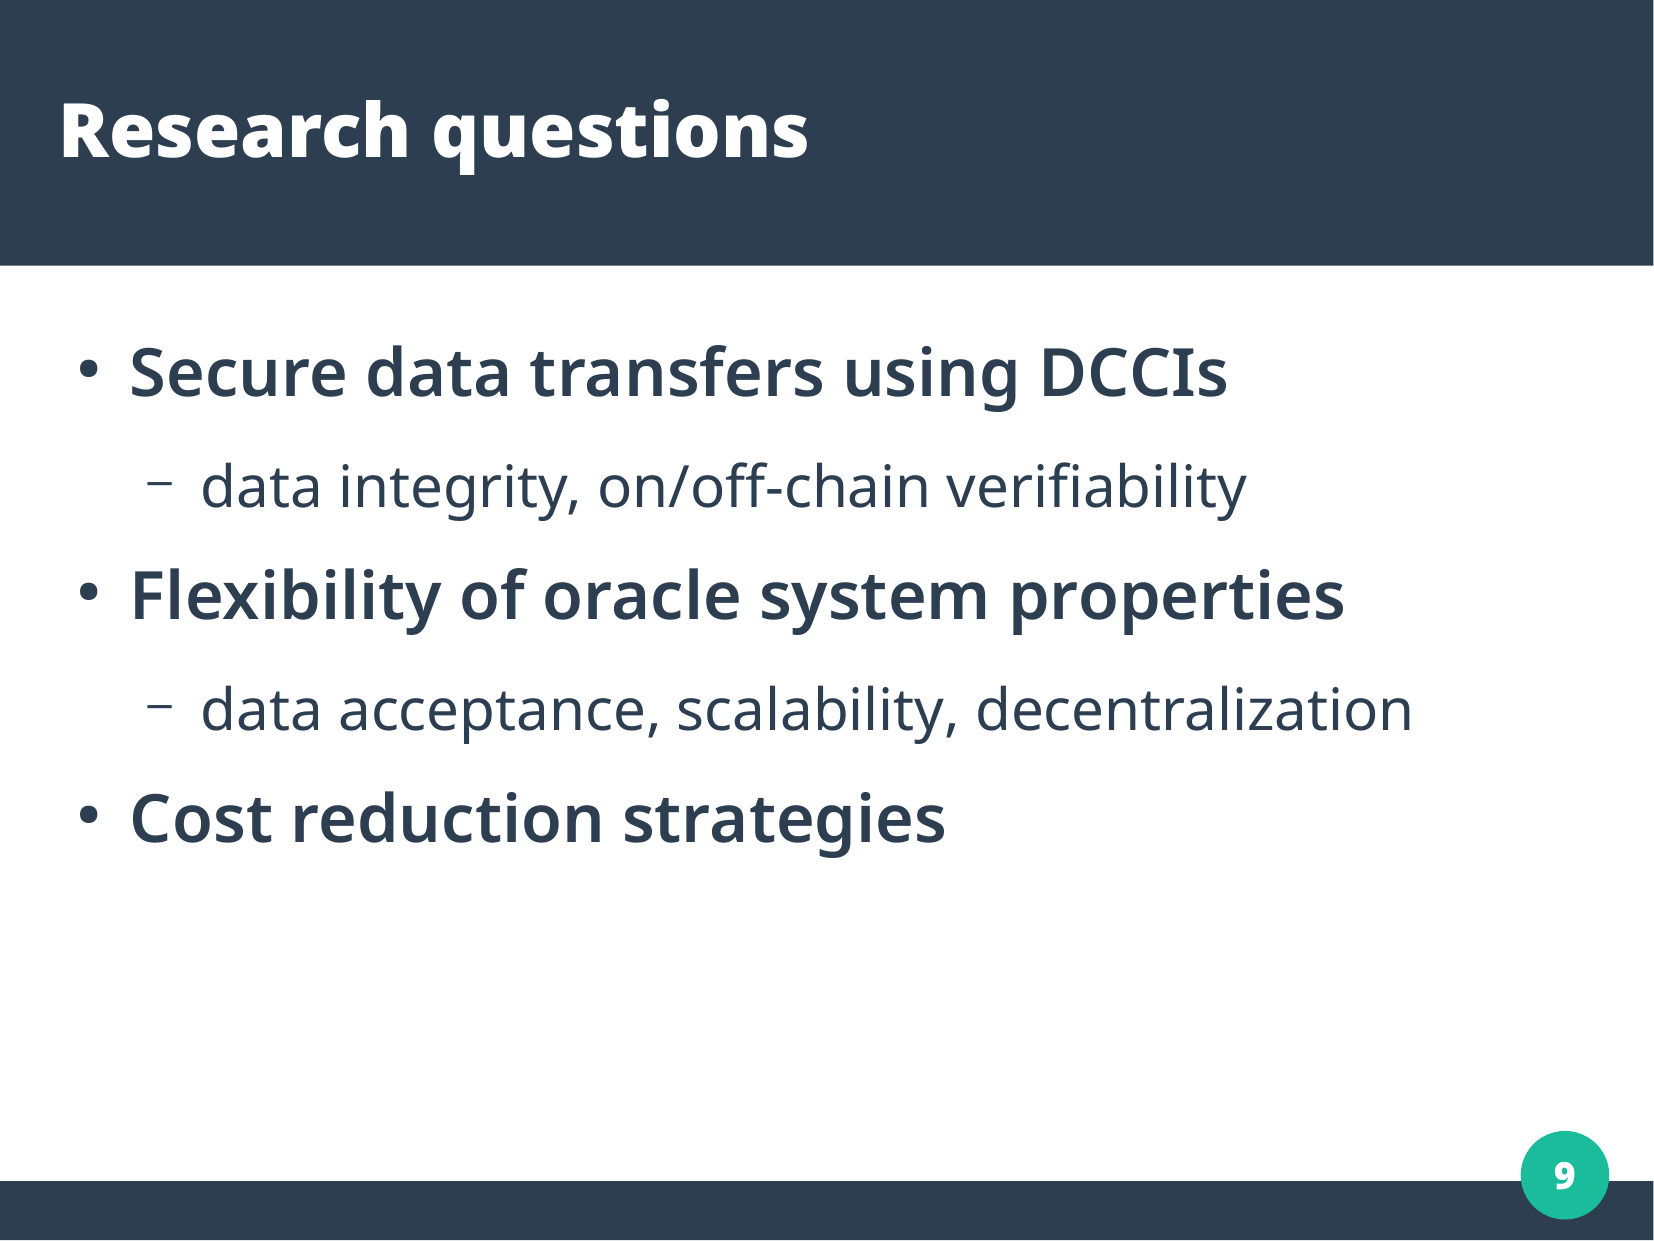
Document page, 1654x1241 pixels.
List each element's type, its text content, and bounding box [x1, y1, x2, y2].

list Secure data transfers using DCCIs data integrity, on/off-chain verifiability Flexibility of oracle system properties data acceptance, scalability, decentralization Cost reduction strategies [59, 324, 1595, 1152]
title Research questions [59, 49, 1595, 207]
